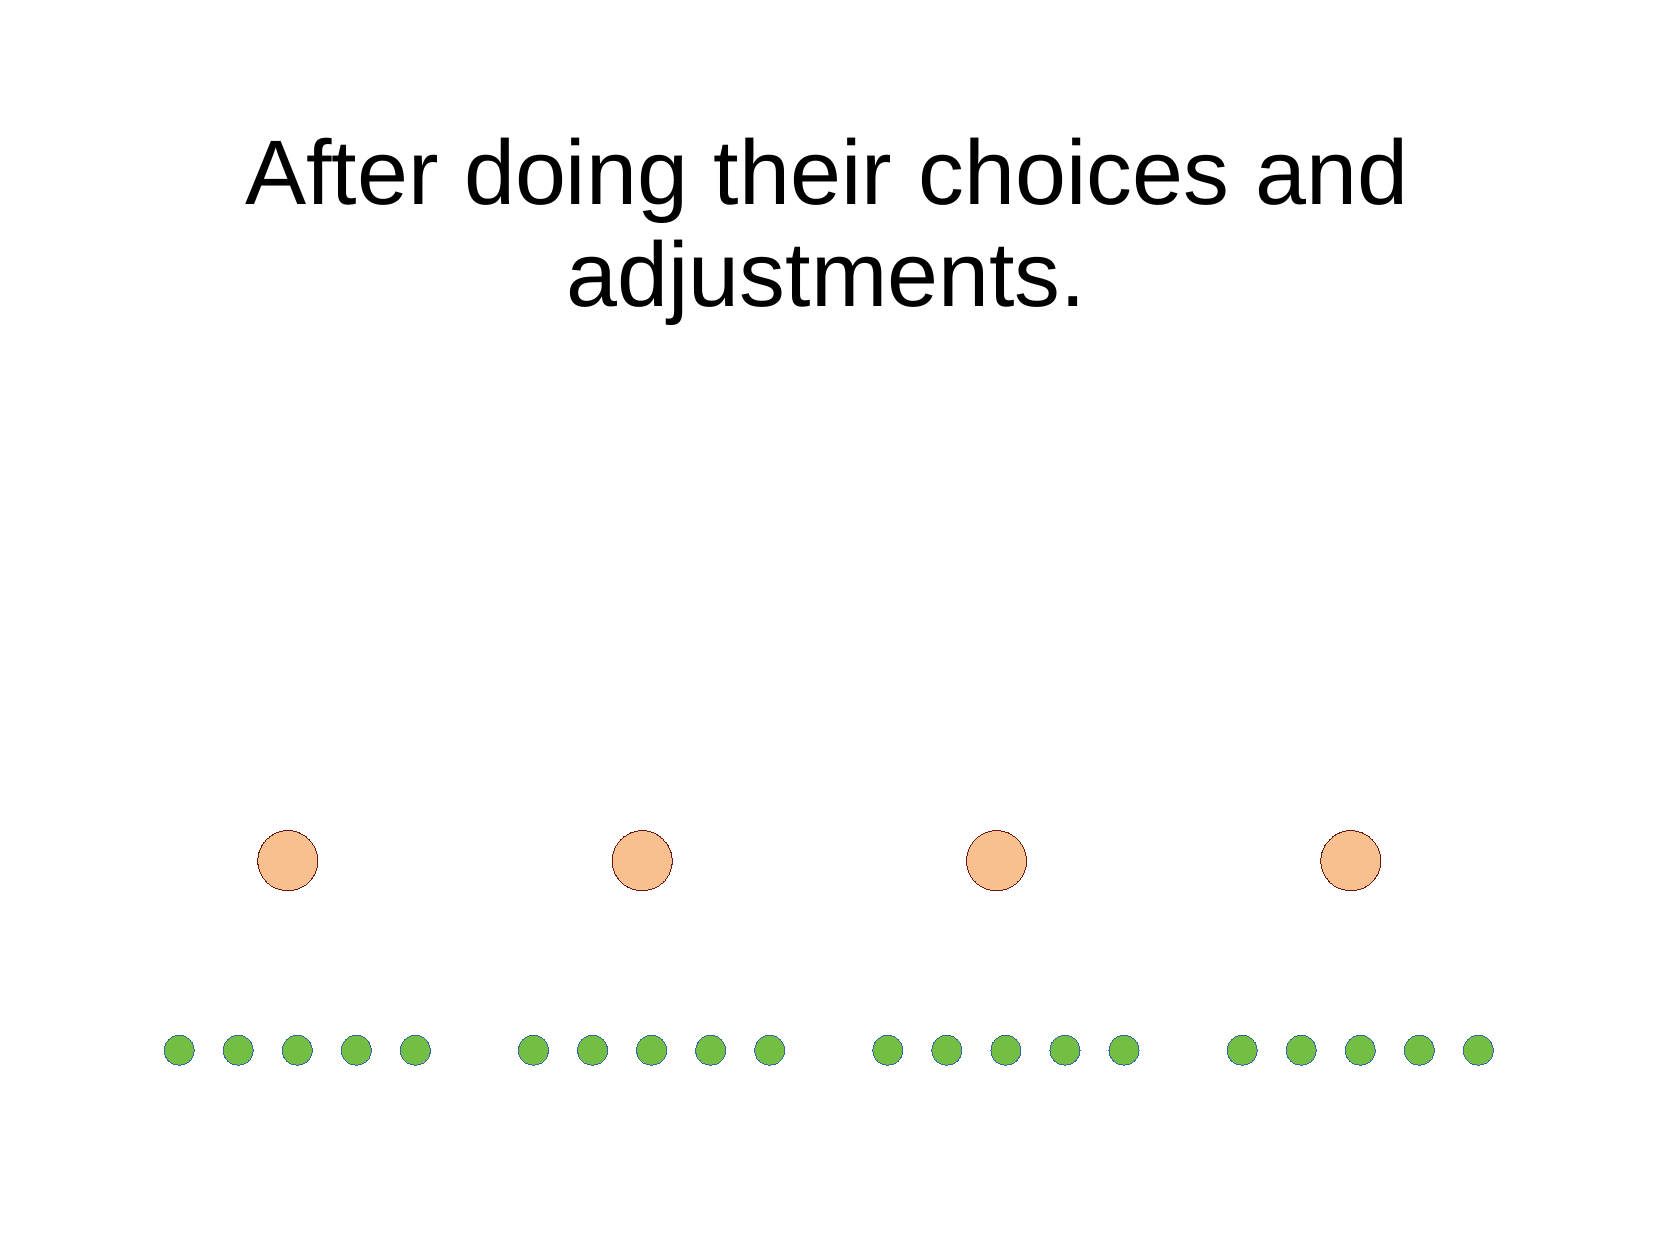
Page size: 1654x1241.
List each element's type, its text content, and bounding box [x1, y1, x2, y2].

text_box [400, 1035, 431, 1066]
text_box [1404, 1035, 1435, 1066]
text_box [754, 1035, 785, 1066]
text_box [1108, 1035, 1140, 1066]
text_box [990, 1035, 1021, 1066]
text_box [695, 1035, 726, 1066]
text_box [636, 1035, 667, 1066]
text_box [577, 1035, 608, 1066]
text_box [518, 1035, 549, 1066]
text_box [1286, 1035, 1317, 1066]
text_box [282, 1035, 313, 1066]
text_box [872, 1035, 903, 1066]
text_box [1320, 830, 1381, 891]
text_box [1463, 1035, 1494, 1066]
text_box [1345, 1035, 1376, 1066]
text_box [966, 830, 1027, 891]
text_box [257, 830, 318, 891]
title After doing their choices and adjustments. [82, 70, 1571, 378]
text_box [223, 1035, 254, 1066]
text_box [612, 830, 673, 891]
text_box [931, 1035, 962, 1066]
text_box [341, 1035, 372, 1066]
text_box [1049, 1035, 1081, 1066]
text_box [1227, 1035, 1258, 1066]
text_box [164, 1035, 195, 1066]
